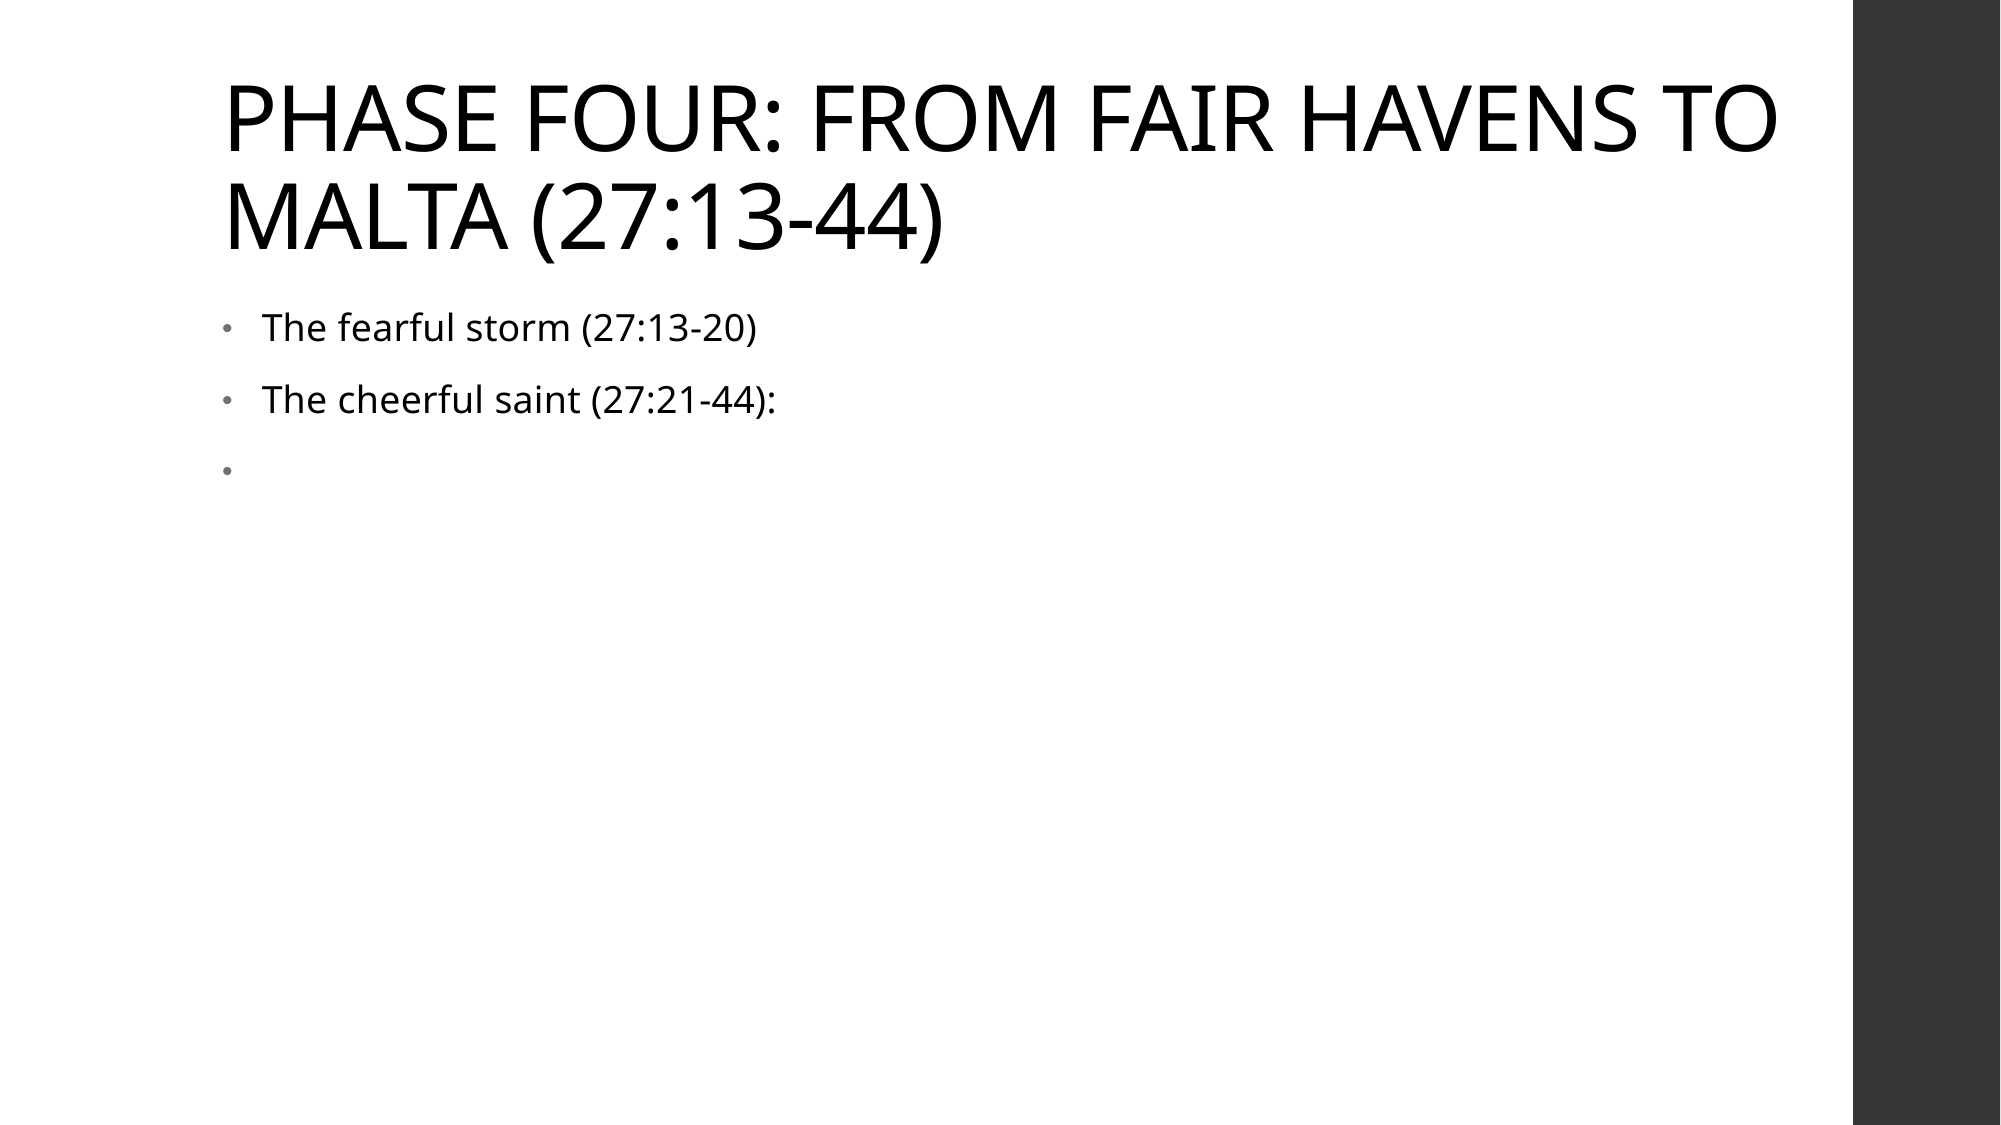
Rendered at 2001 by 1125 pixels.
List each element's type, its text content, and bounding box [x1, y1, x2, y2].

title PHASE FOUR: FROM FAIR HAVENS TO MALTA (27:13-44) [206, 60, 1797, 278]
list The fearful storm (27:13-20) The cheerful saint (27:21-44): [206, 299, 1617, 1014]
